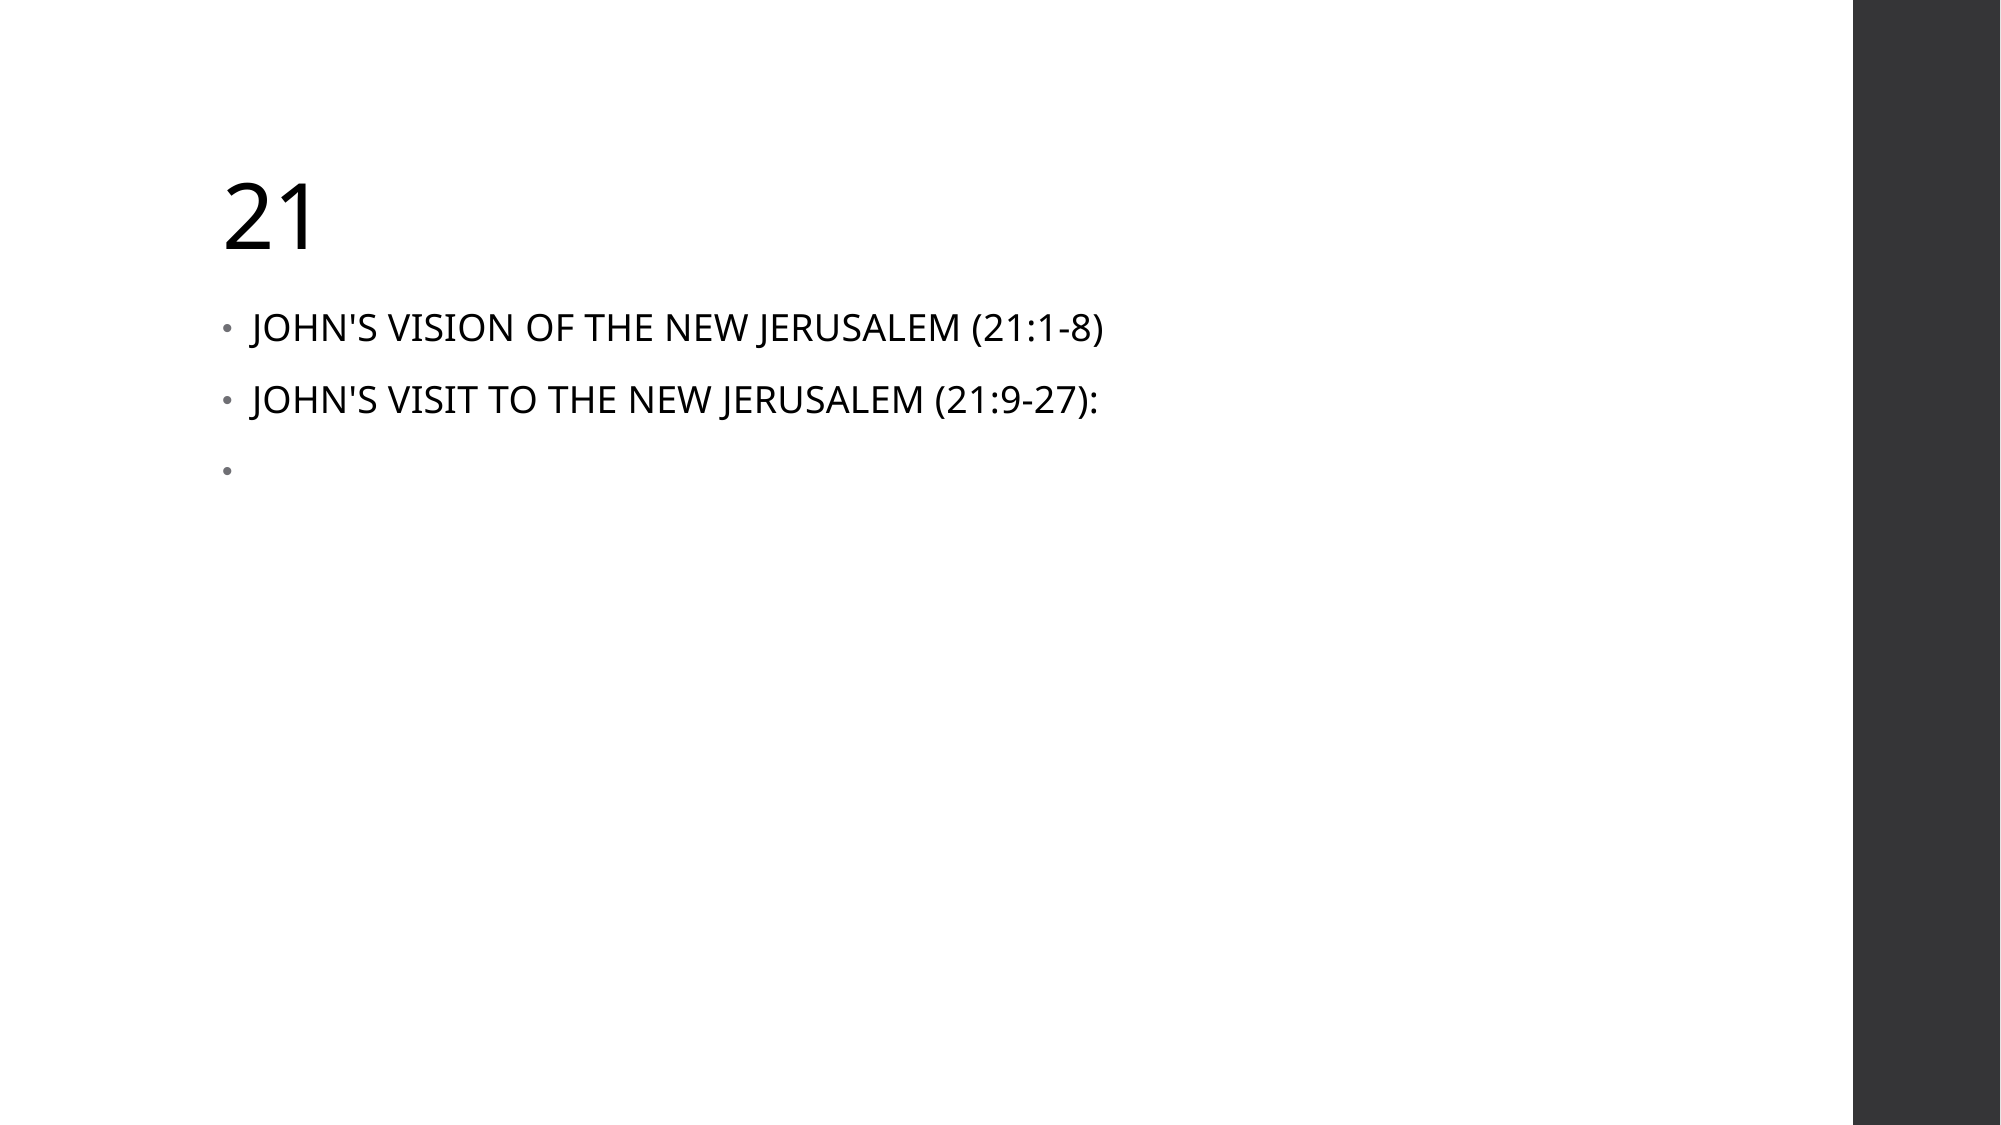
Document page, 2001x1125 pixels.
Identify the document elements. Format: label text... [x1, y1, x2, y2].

list JOHN'S VISION OF THE NEW JERUSALEM (21:1-8) JOHN'S VISIT TO THE NEW JERUSALEM (21:9-27): [206, 299, 1617, 1014]
title 21 [206, 60, 1797, 278]
